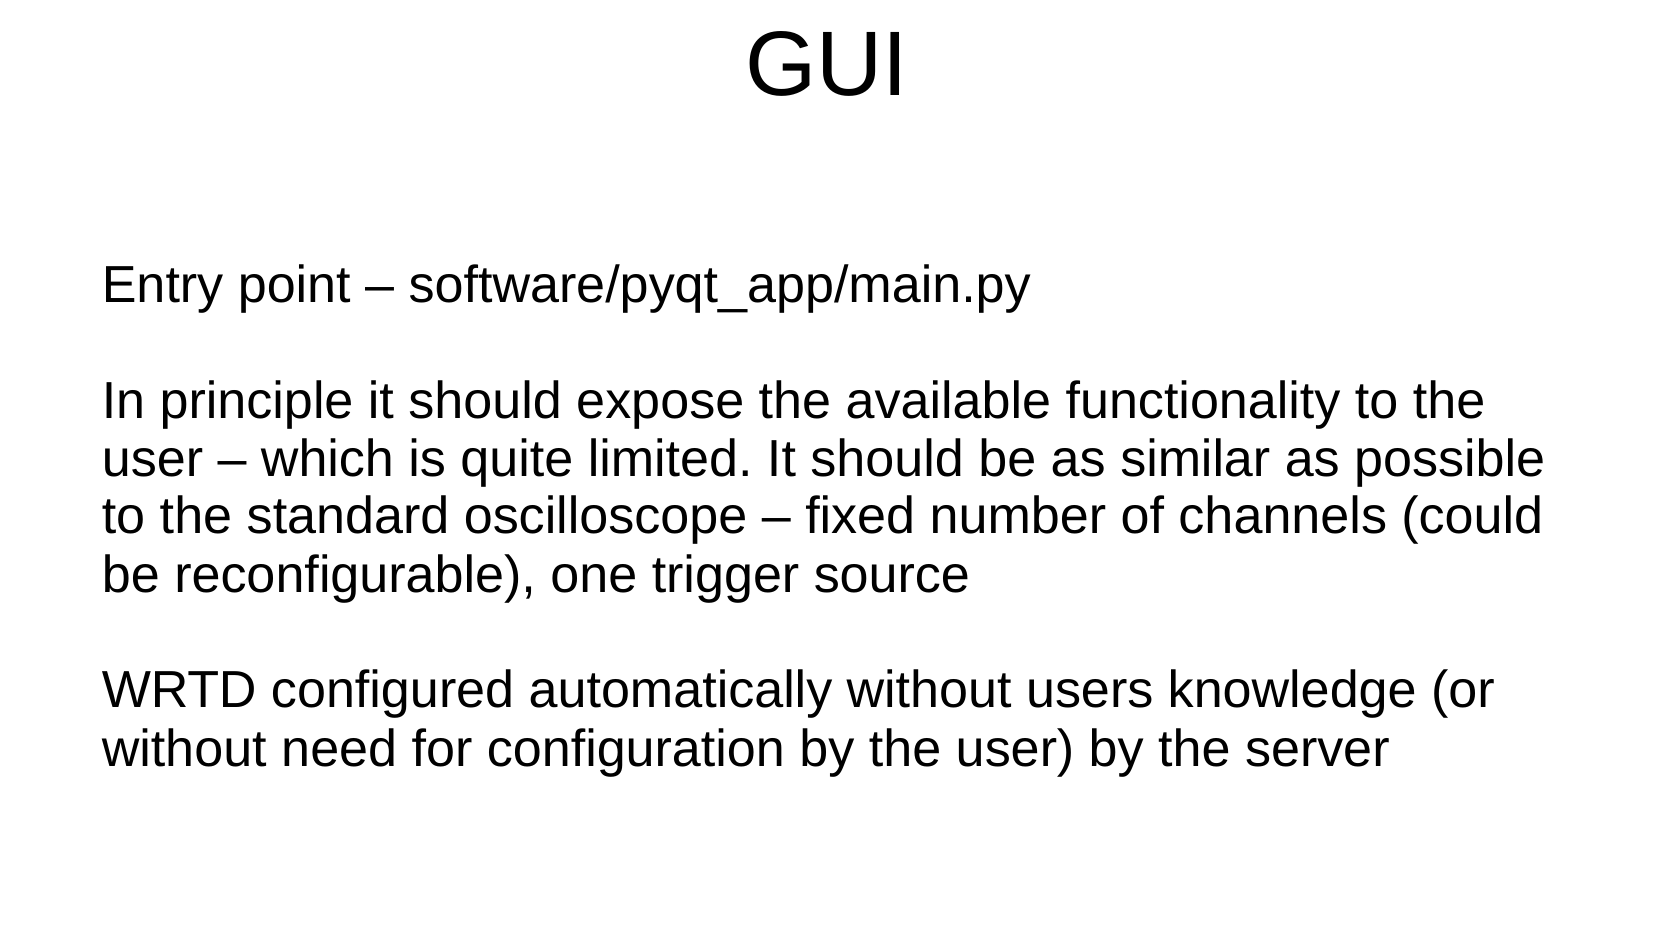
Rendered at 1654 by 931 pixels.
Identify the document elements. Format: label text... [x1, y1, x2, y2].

subtitle Entry point – software/pyqt_app/main.py In principle it should expose the available functionality to the user – which is quite limited. It should be as similar as possible to the standard oscilloscope – fixed number of channels (could be reconfigurable), one trigger source WRTD configured automatically without users knowledge (or without need for configuration by the user) by the server [101, 197, 1591, 871]
title GUI [82, 12, 1571, 218]
